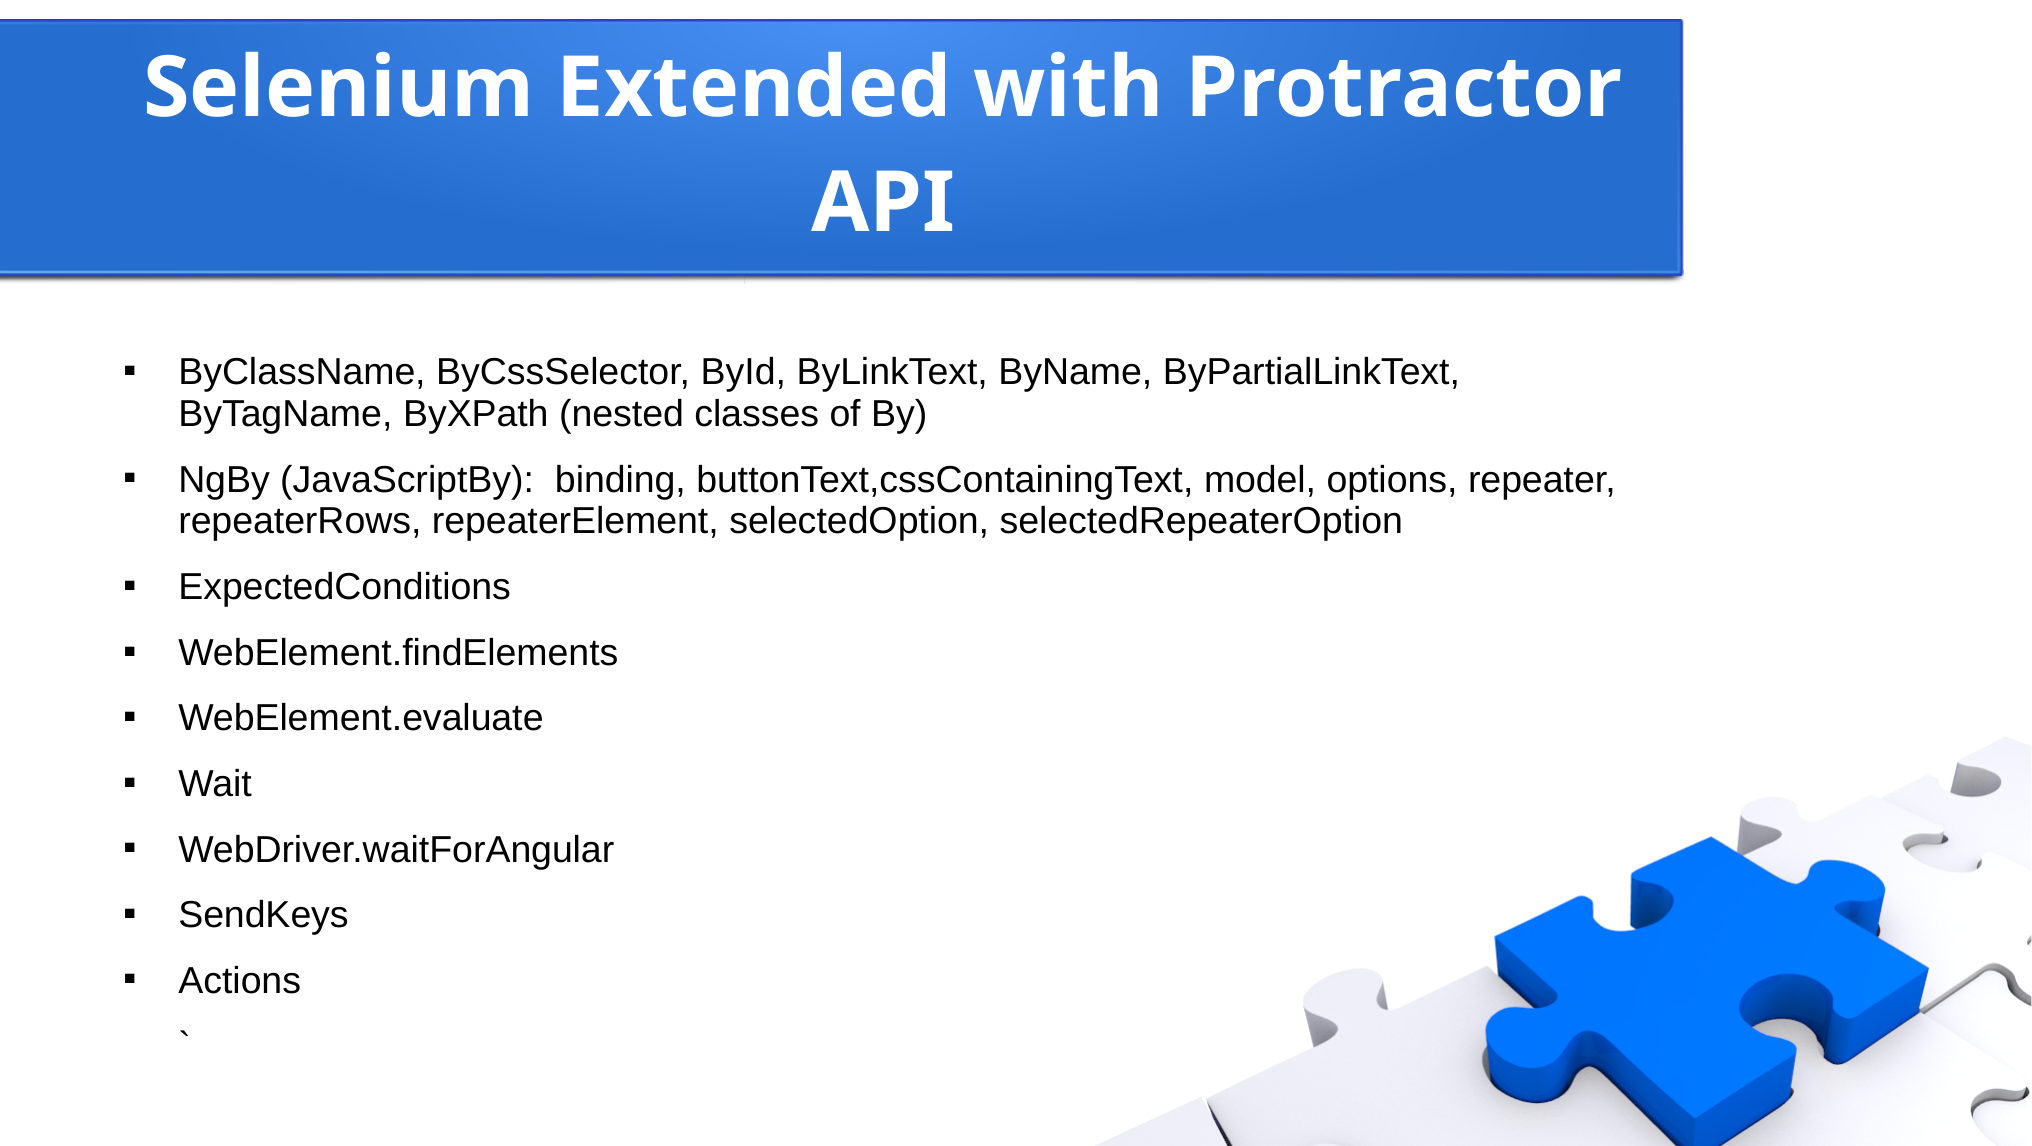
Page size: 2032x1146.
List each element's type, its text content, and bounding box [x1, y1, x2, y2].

picture [0, 19, 1689, 284]
list ByClassName, ByCssSelector, ById, ByLinkText, ByName, ByPartialLinkText, ByTagName, ByXPath (nested classes of By) NgBy (JavaScriptBy): binding, buttonText,cssContainingText, model, options, repeater, repeaterRows, repeaterElement, selectedOption, selectedRepeaterOption ExpectedConditions WebElement.findElements WebElement.evaluate Wait WebDriver.waitForAngular SendKeys Actions ` [107, 324, 1625, 1093]
picture [1071, 605, 2032, 1146]
title Selenium Extended with Protractor API [101, 45, 1666, 237]
